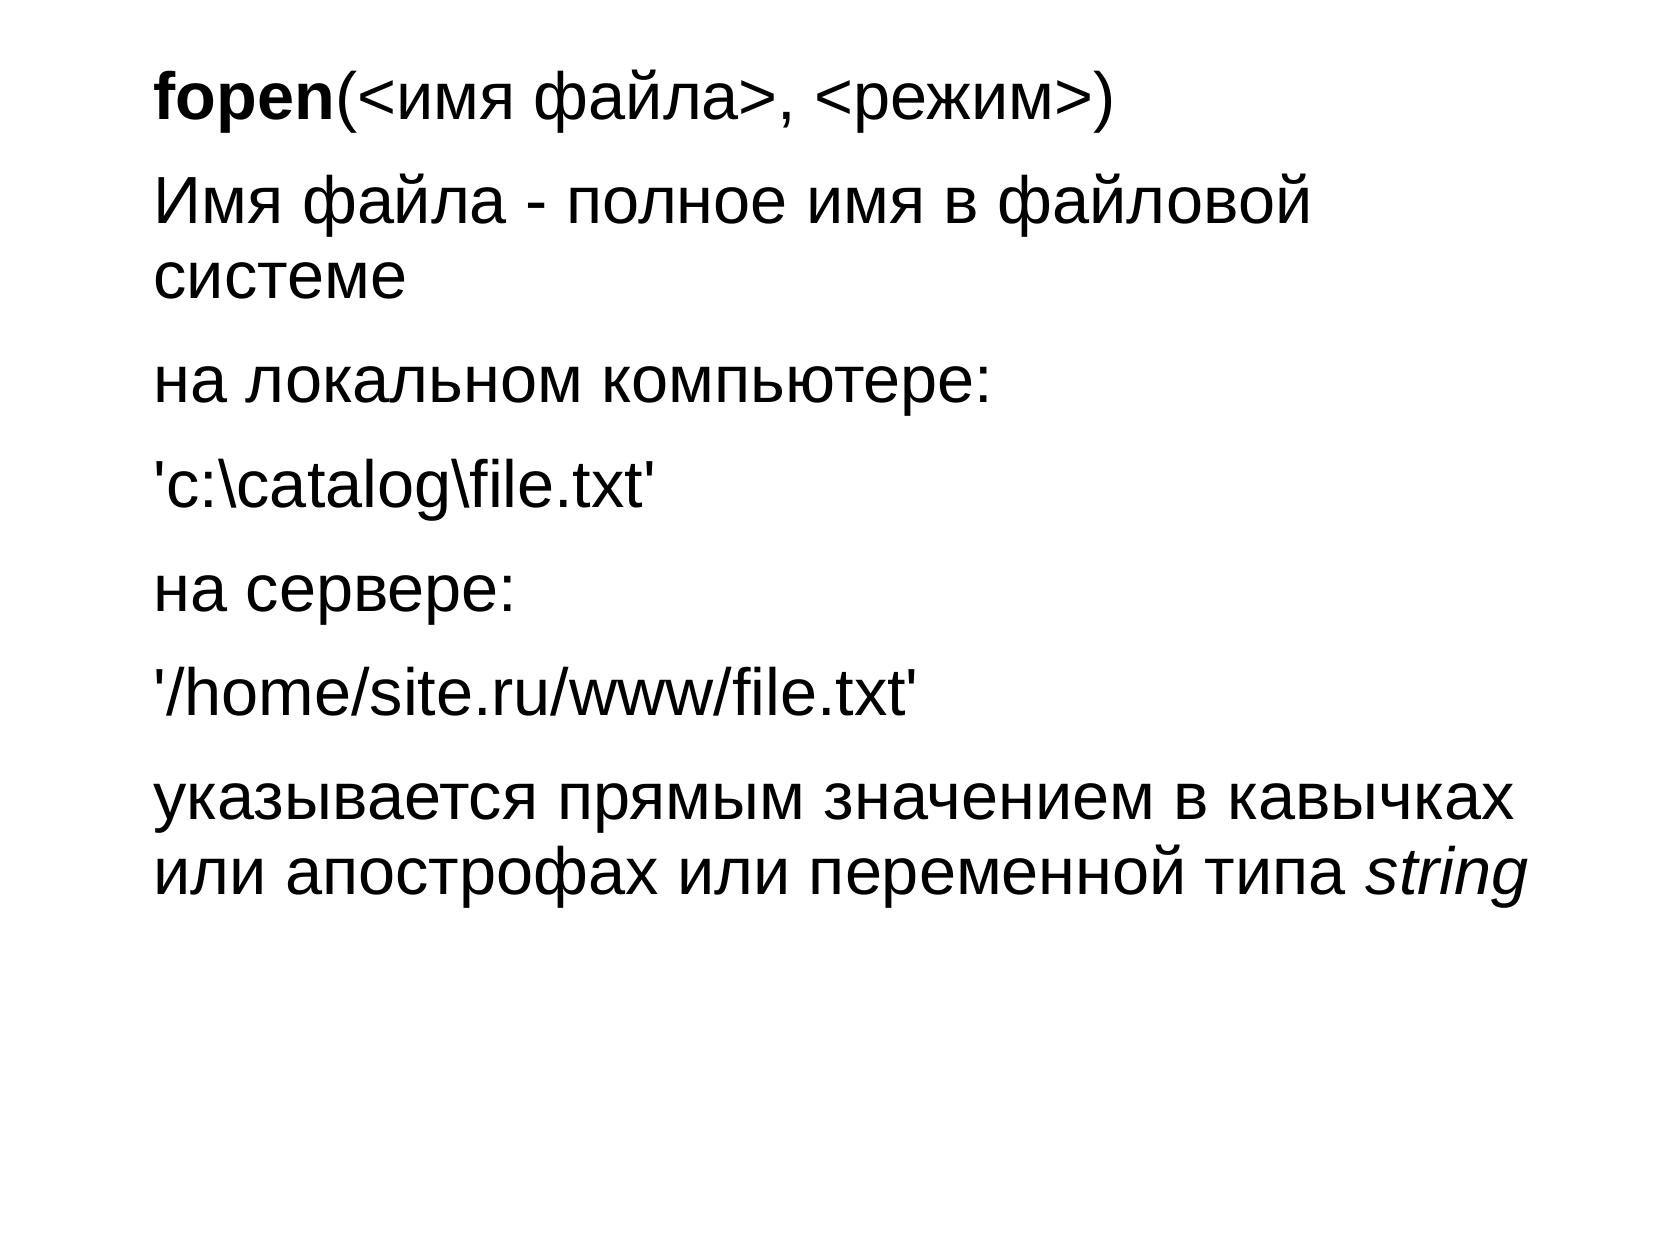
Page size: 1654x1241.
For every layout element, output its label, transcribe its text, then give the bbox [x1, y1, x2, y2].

list fopen(<имя файла>, <режим>) Имя файла - полное имя в файловой системе на локальном компьютере: 'c:\catalog\file.txt' на сервере: '/home/site.ru/www/file.txt' указывается прямым значением в кавычках или апострофах или переменной типа string [82, 59, 1571, 1109]
